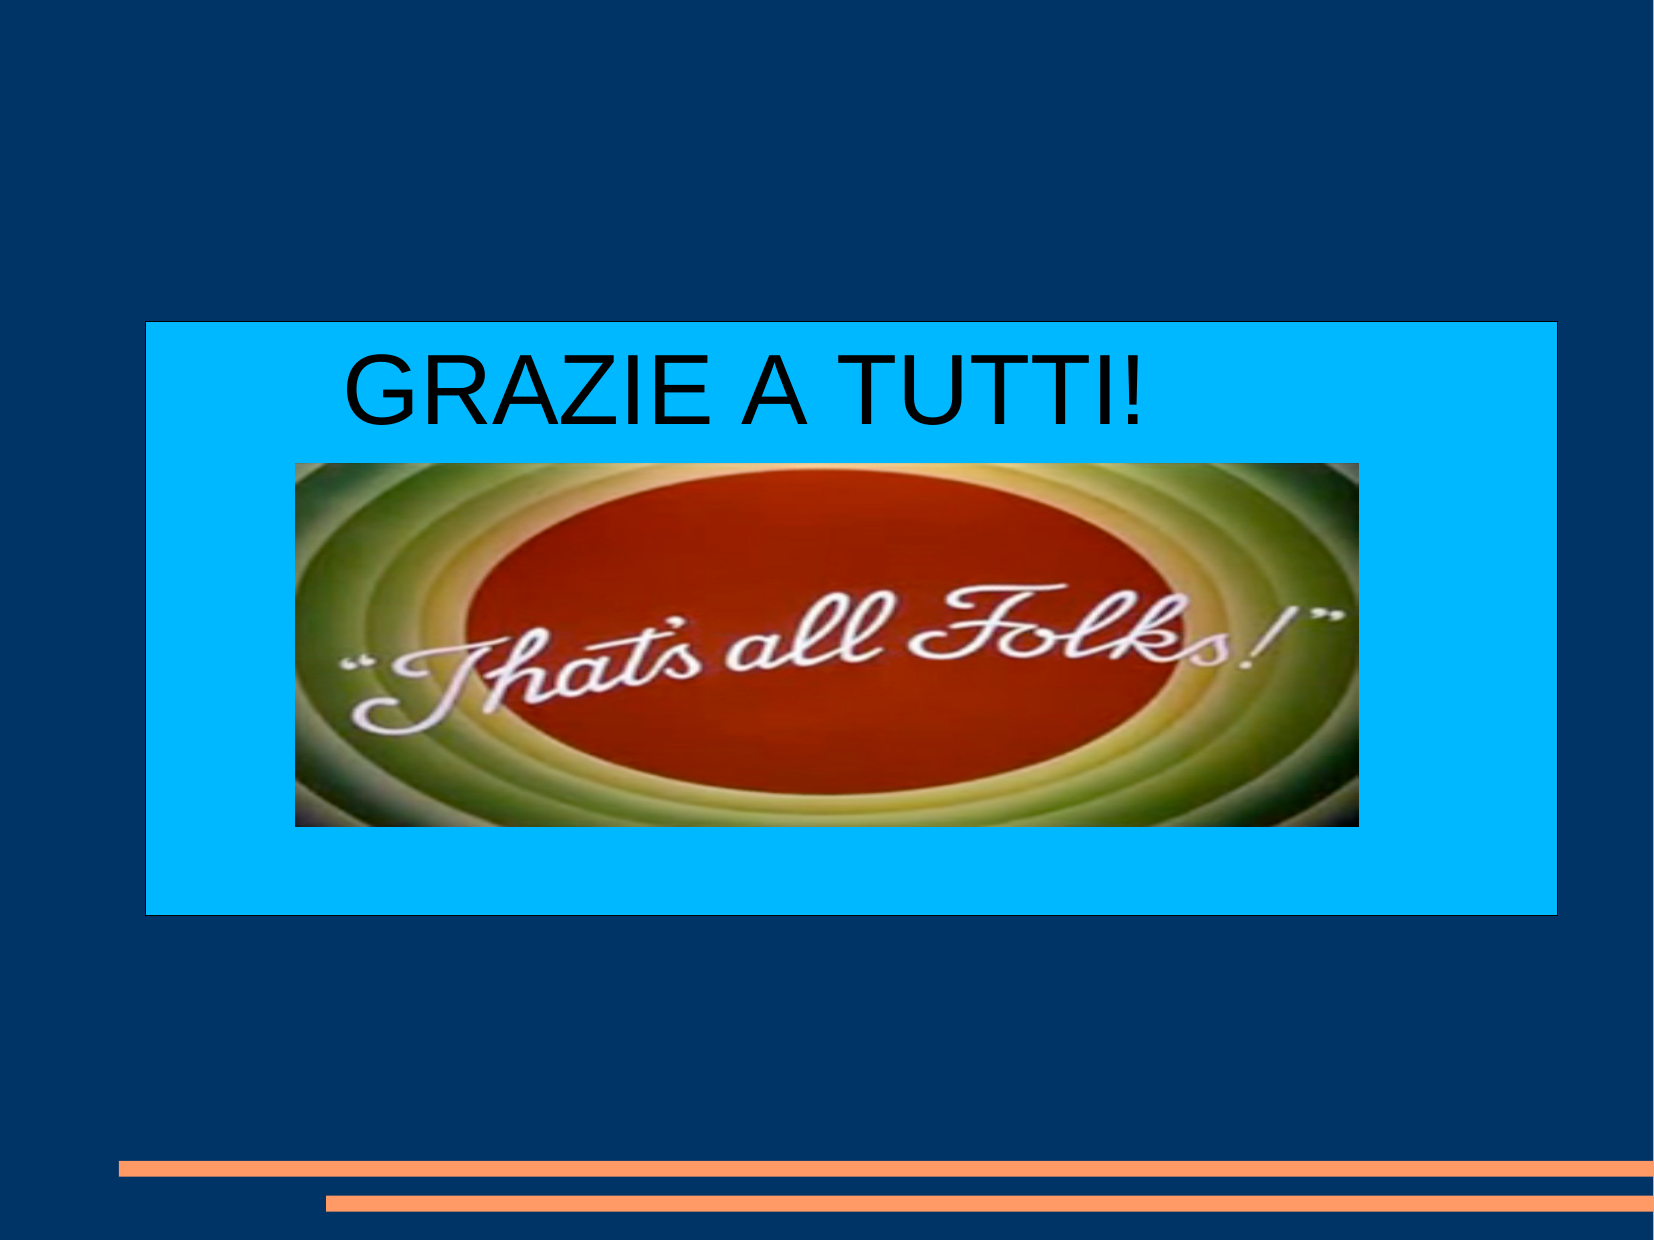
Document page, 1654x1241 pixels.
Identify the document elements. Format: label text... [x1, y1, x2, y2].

picture [296, 464, 1358, 826]
text_box GRAZIE A TUTTI! [145, 321, 1558, 916]
